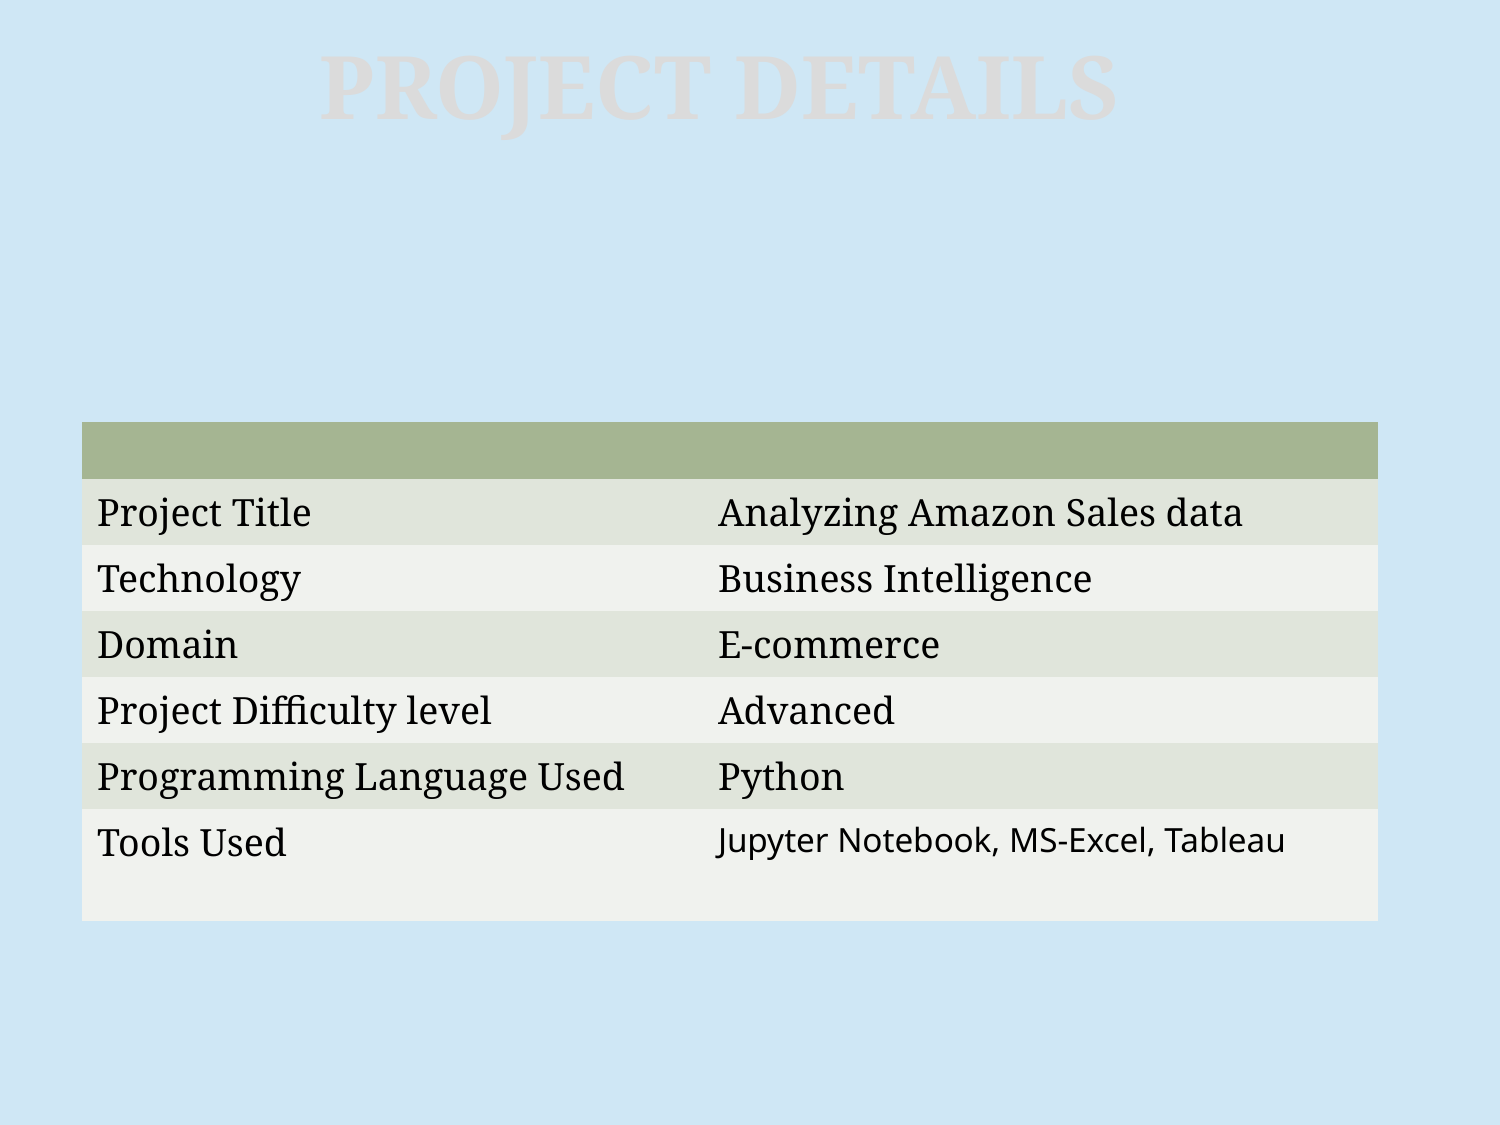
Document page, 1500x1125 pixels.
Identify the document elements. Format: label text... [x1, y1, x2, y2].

table_cell Jupyter Notebook, MS-Excel, Tableau [703, 809, 1378, 921]
table_cell Programming Language Used [82, 743, 703, 809]
table_cell Domain [82, 611, 703, 677]
table_cell Project Difficulty level [82, 677, 703, 743]
table_cell Business Intelligence [703, 545, 1378, 611]
title PROJECT DETAILS [304, 24, 1425, 225]
table_cell Analyzing Amazon Sales data [703, 479, 1378, 545]
table_cell E-commerce [703, 611, 1378, 677]
table_cell Tools Used [82, 809, 703, 921]
table_header [82, 422, 703, 479]
table_cell Project Title [82, 479, 703, 545]
table_cell Advanced [703, 677, 1378, 743]
table_cell Technology [82, 545, 703, 611]
table_cell Python [703, 743, 1378, 809]
table_header [703, 422, 1378, 479]
